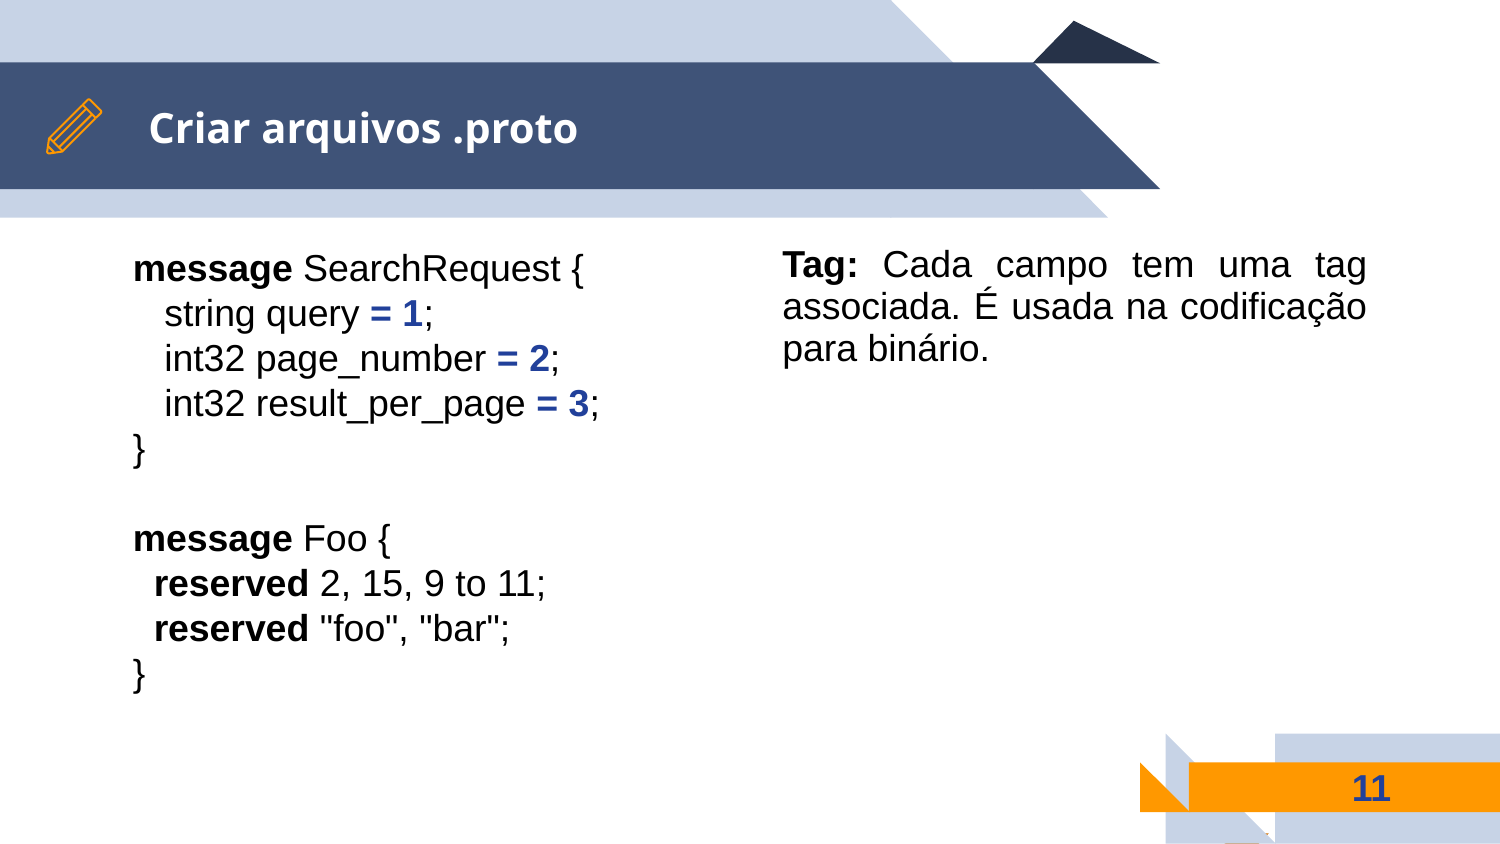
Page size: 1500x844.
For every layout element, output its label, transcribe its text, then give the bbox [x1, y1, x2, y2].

text_box message SearchRequest { string query = 1; int32 page_number = 2; int32 result_per_page = 3; } message Foo { reserved 2, 15, 9 to 11; reserved "foo", "bar"; } [118, 236, 1181, 625]
text_box 11 [1249, 760, 1494, 813]
text_box Tag: Cada campo tem uma tag associada. É usada na codificação para binário. [767, 236, 1382, 376]
text_box Criar arquivos .proto [133, 64, 1035, 190]
